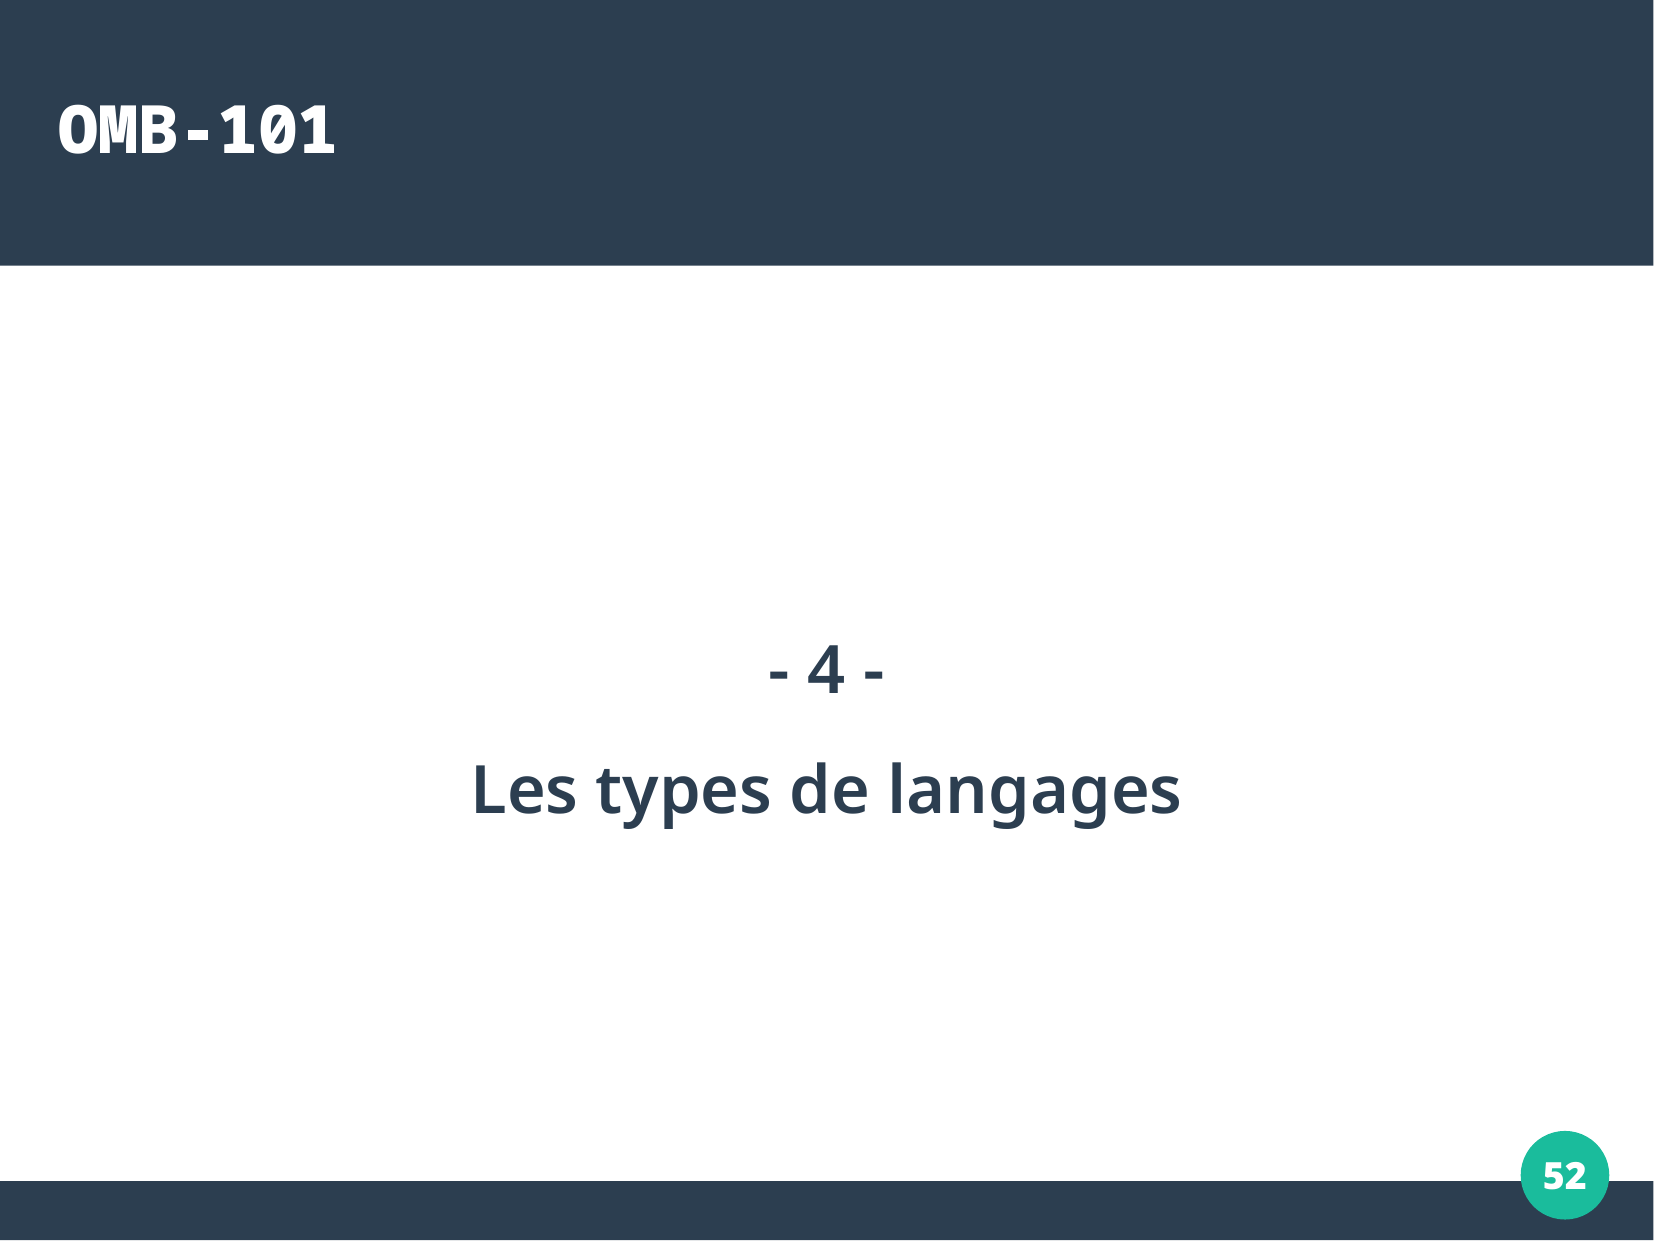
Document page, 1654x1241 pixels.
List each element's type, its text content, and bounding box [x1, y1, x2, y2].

list - 4 - Les types de langages [0, 270, 1654, 1186]
title OMB-101 [59, 49, 1595, 207]
